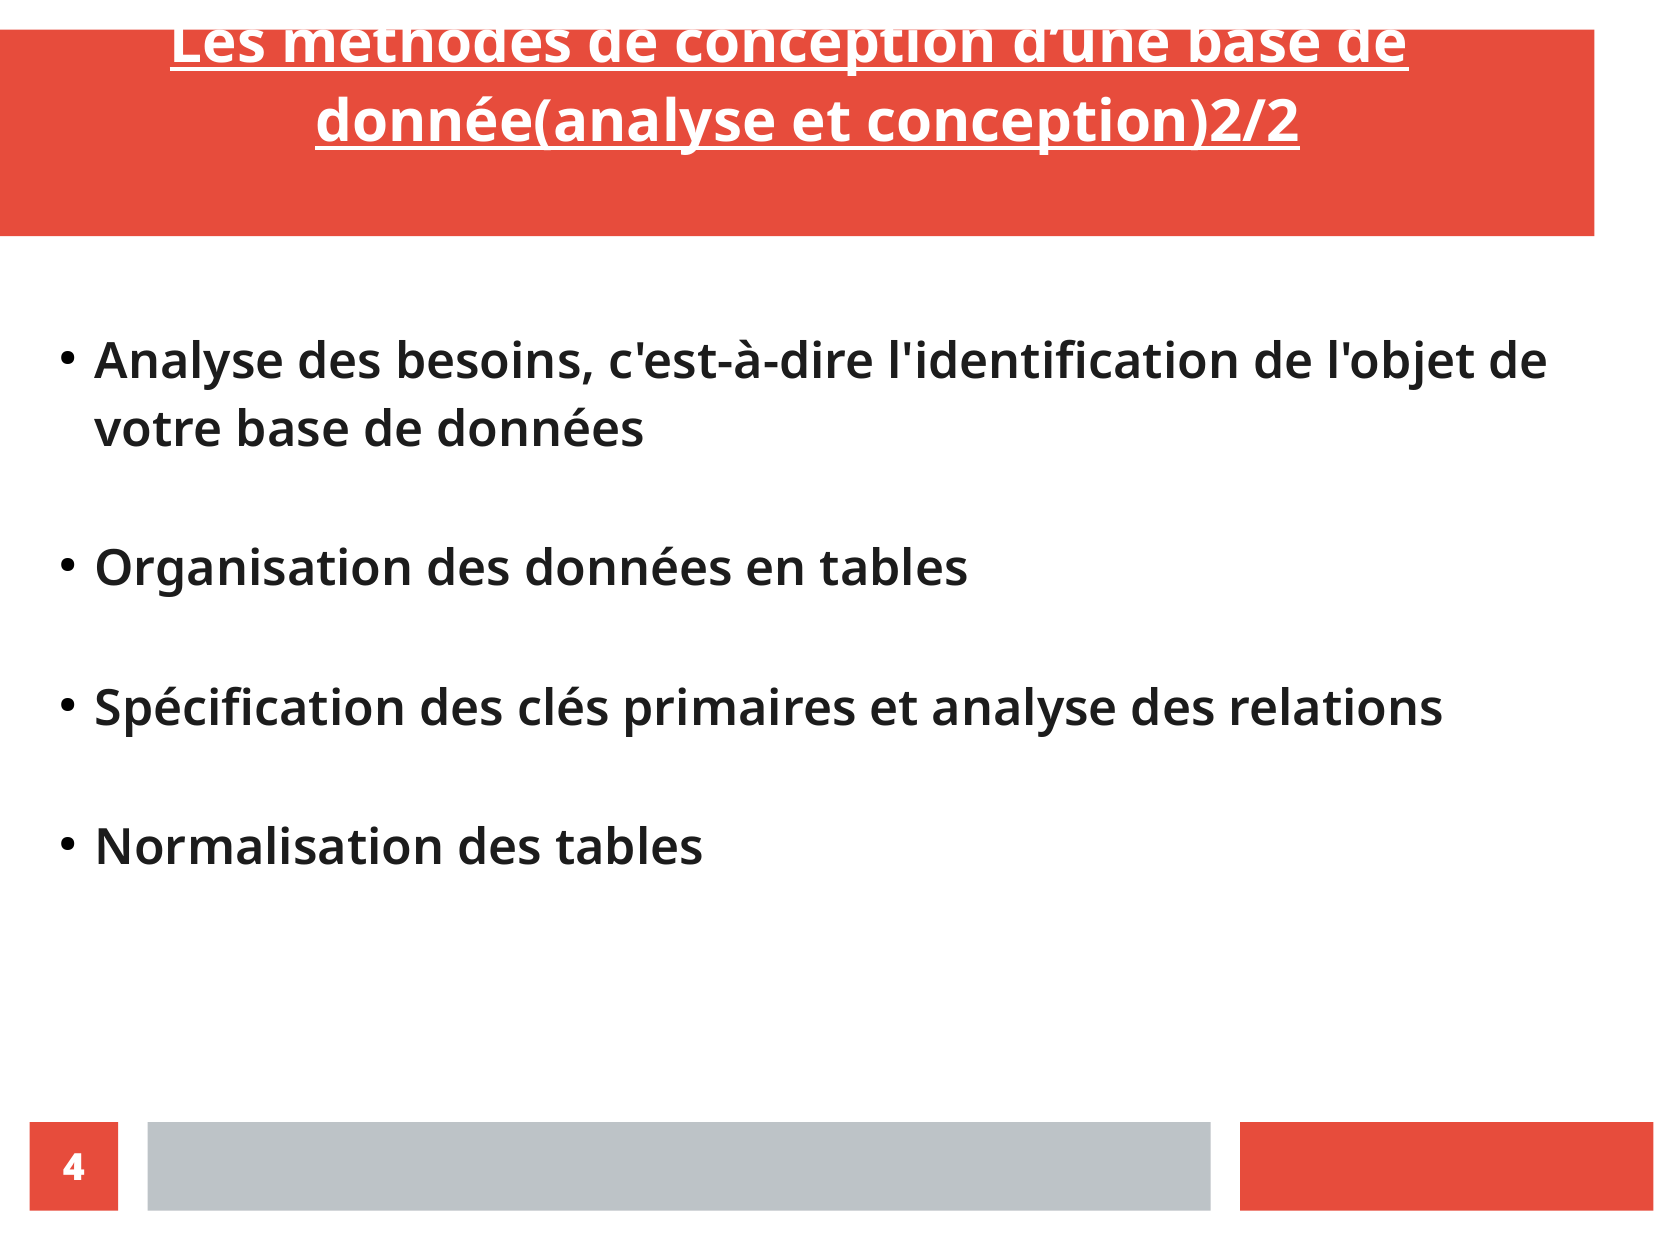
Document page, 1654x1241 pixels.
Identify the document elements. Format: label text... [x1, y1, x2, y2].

title Les méthodes de conception d’une base de donnée(analyse et conception)2/2 [59, 0, 1595, 148]
list Analyse des besoins, c'est-à-dire l'identification de l'objet de votre base de données Organisation des données en tables Spécification des clés primaires et analyse des relations Normalisation des tables [59, 324, 1565, 1093]
